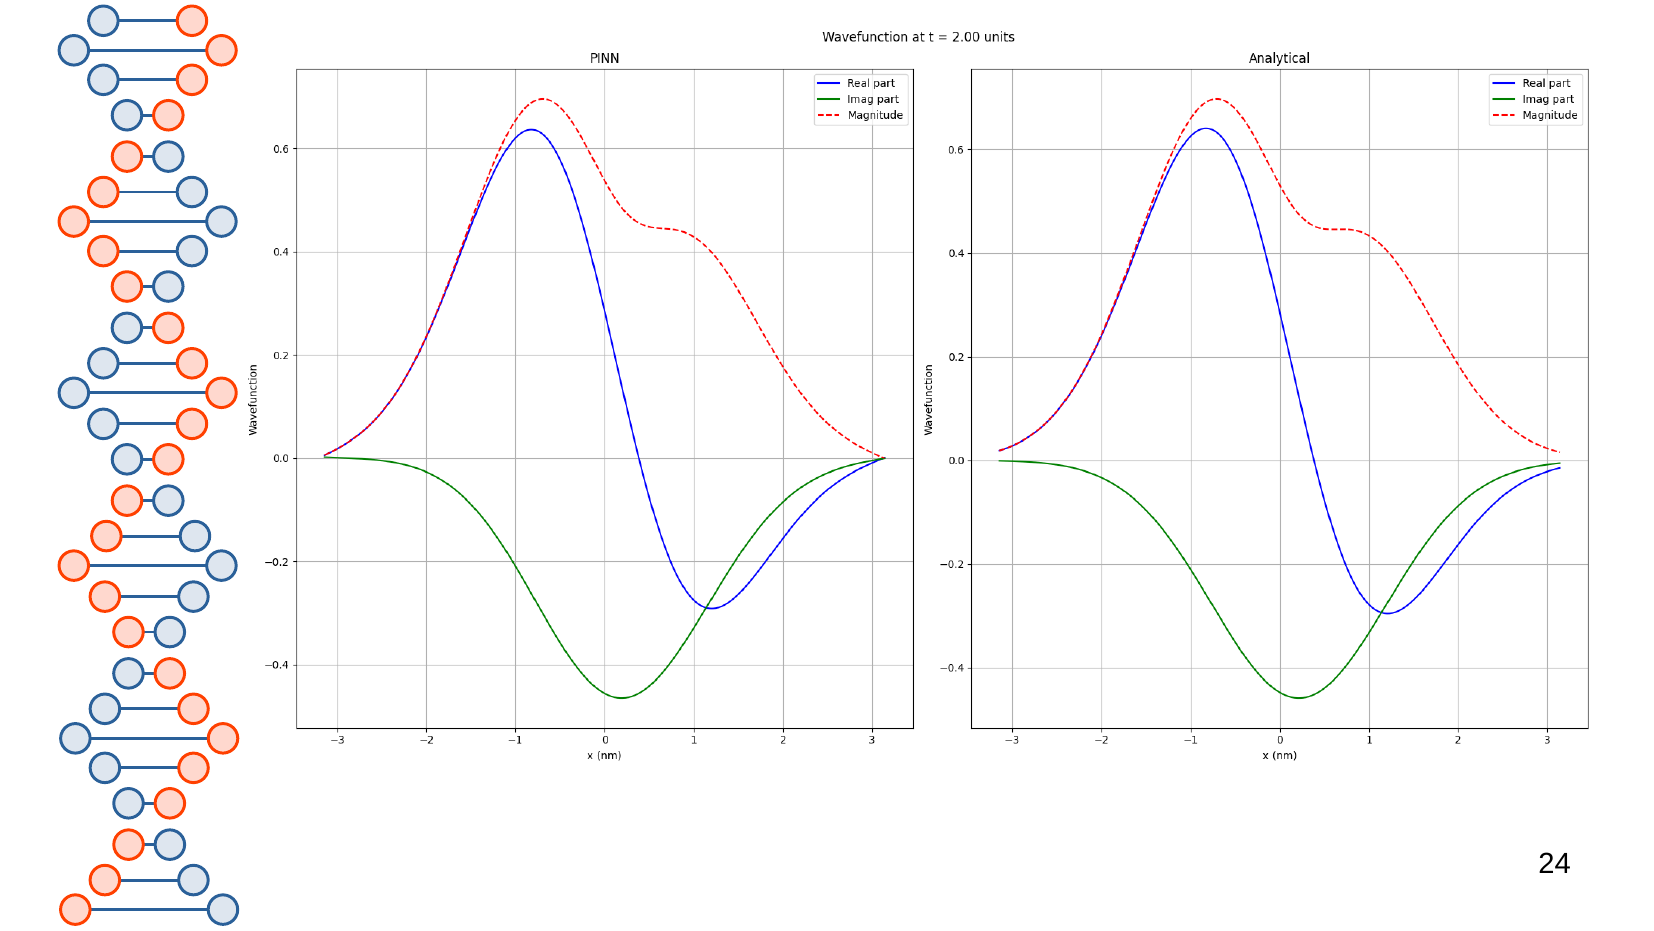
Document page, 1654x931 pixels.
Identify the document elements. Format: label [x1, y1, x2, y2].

picture [241, 23, 1595, 768]
